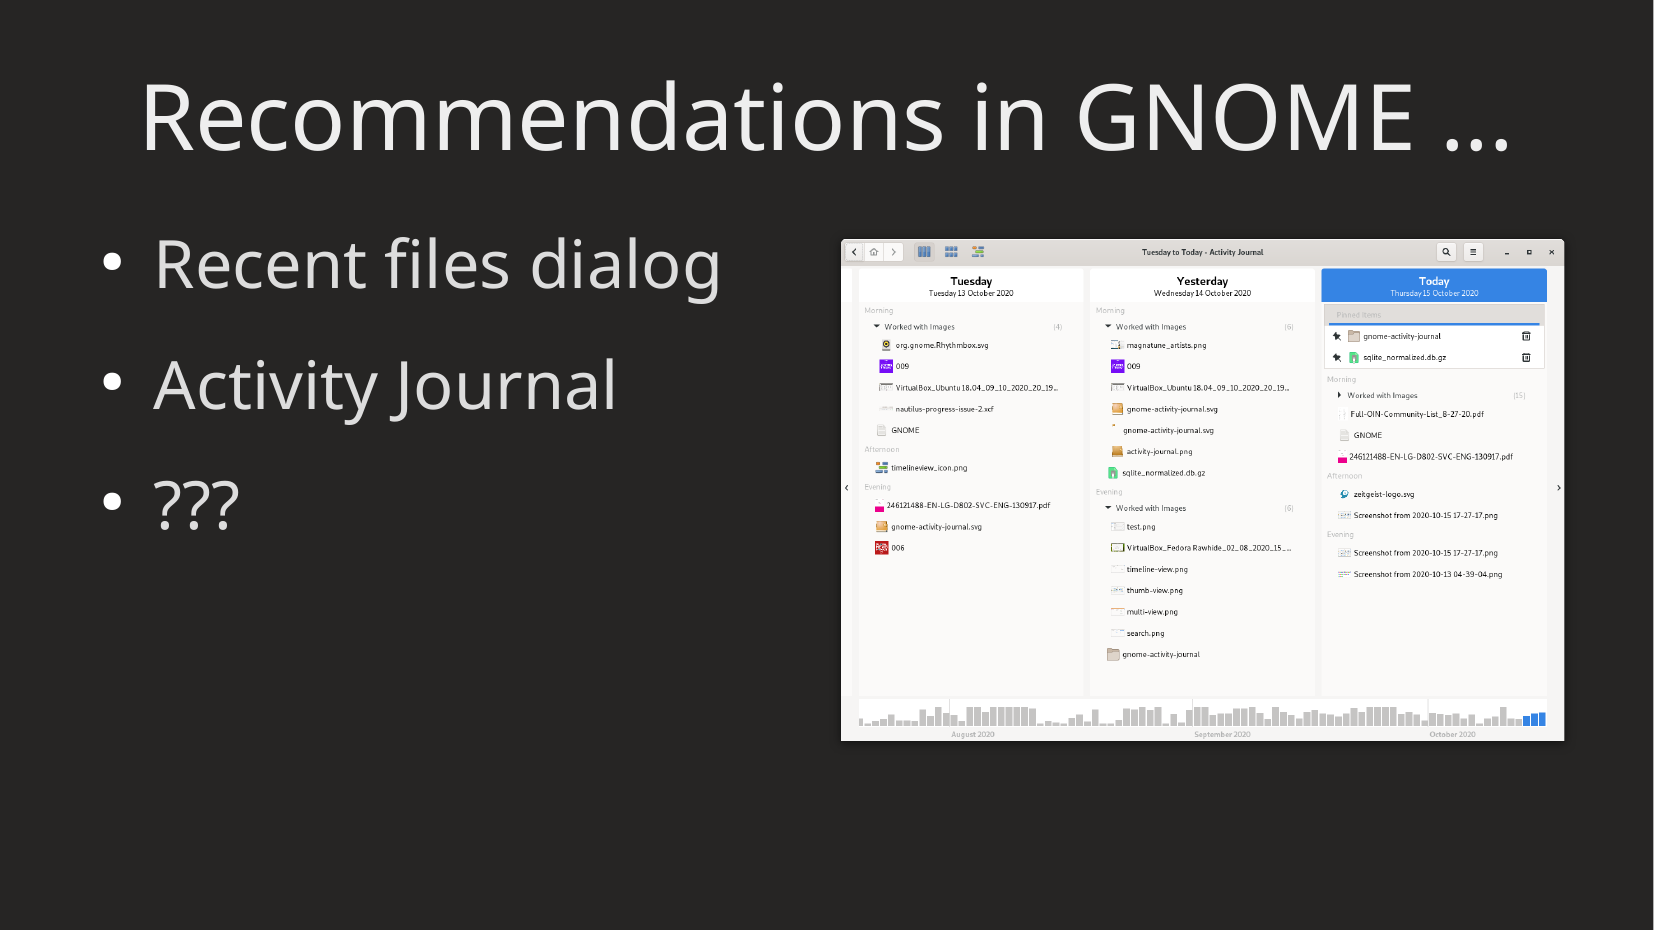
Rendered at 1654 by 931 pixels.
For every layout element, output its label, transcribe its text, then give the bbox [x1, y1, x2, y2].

picture [826, 226, 1579, 758]
title Recommendations in GNOME ... [82, 37, 1571, 193]
list Recent files dialog Activity Journal ??? [82, 217, 1571, 758]
